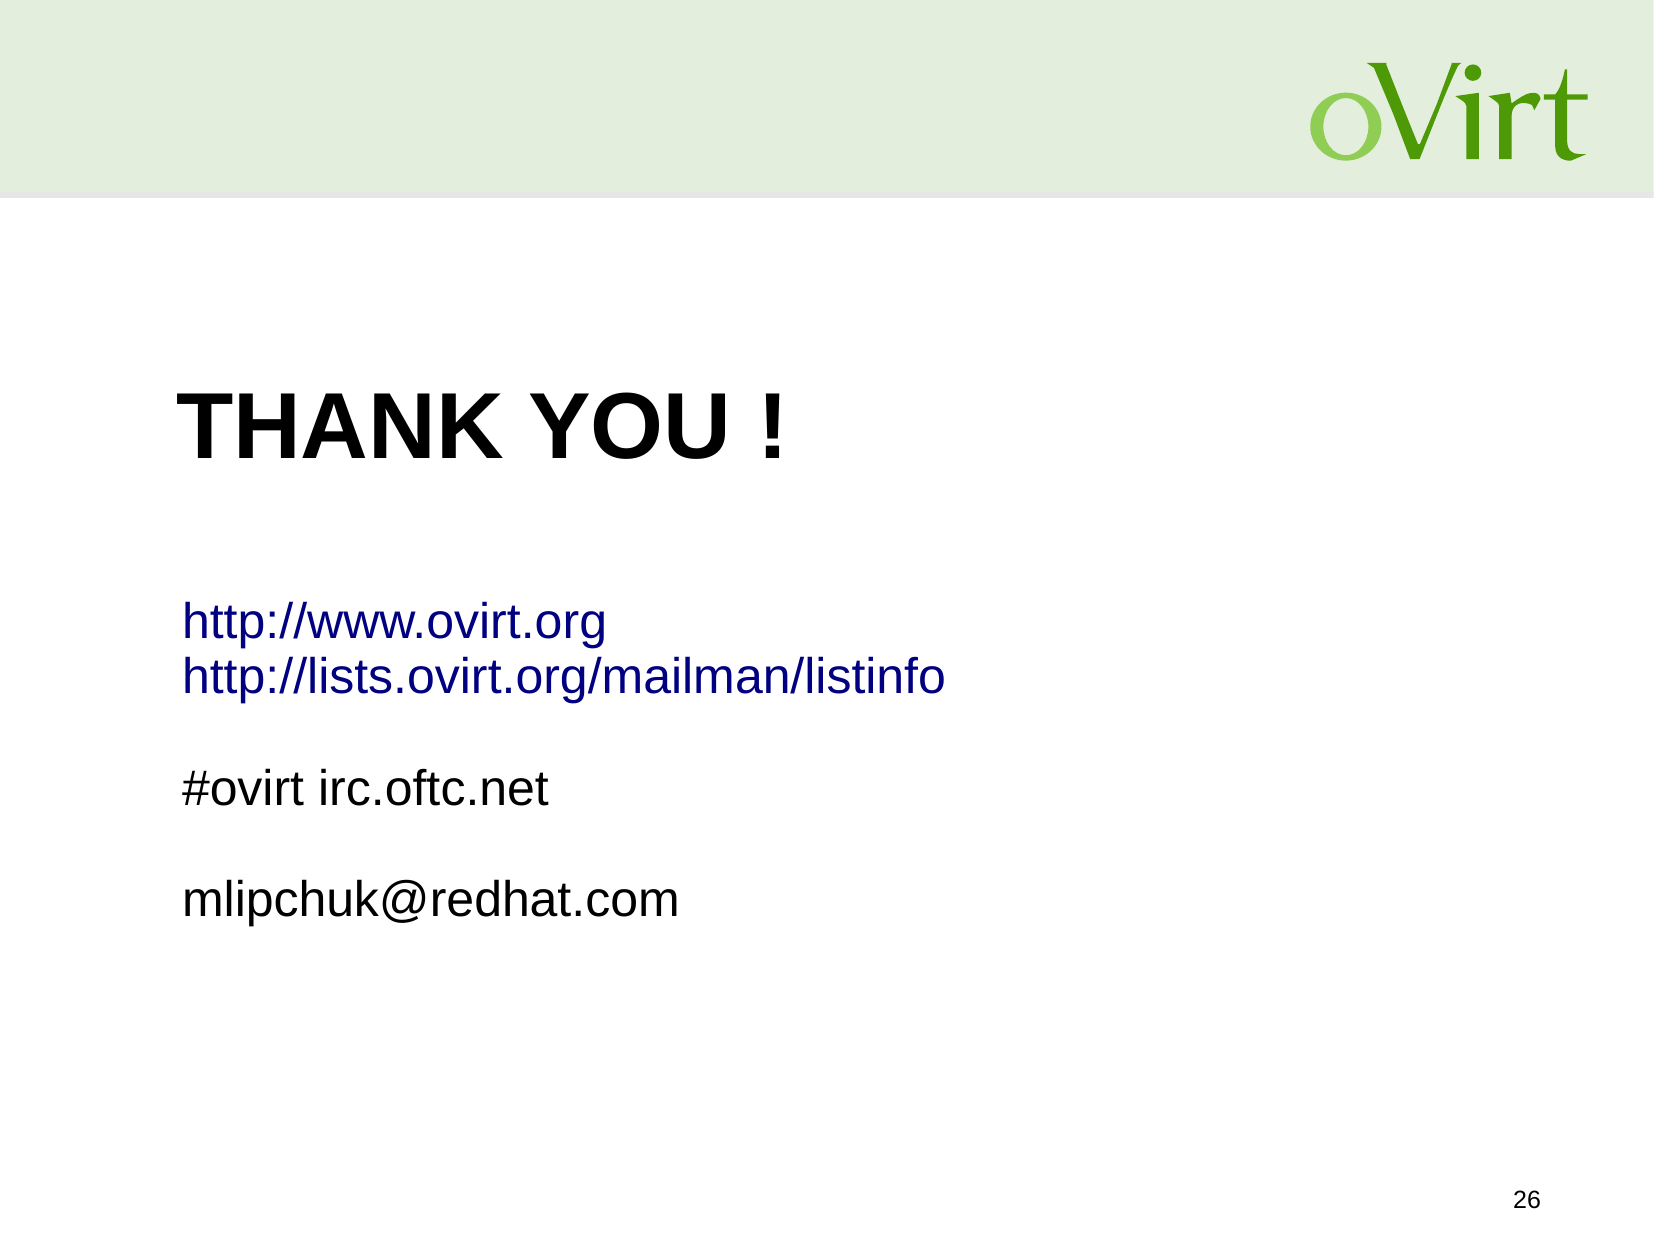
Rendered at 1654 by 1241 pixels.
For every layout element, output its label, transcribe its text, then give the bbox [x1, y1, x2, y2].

text_box http://www.ovirt.org http://lists.ovirt.org/mailman/listinfo #ovirt irc.oftc.net mlipchuk@redhat.com [181, 592, 1555, 1163]
text_box THANK YOU ! [175, 374, 1549, 495]
